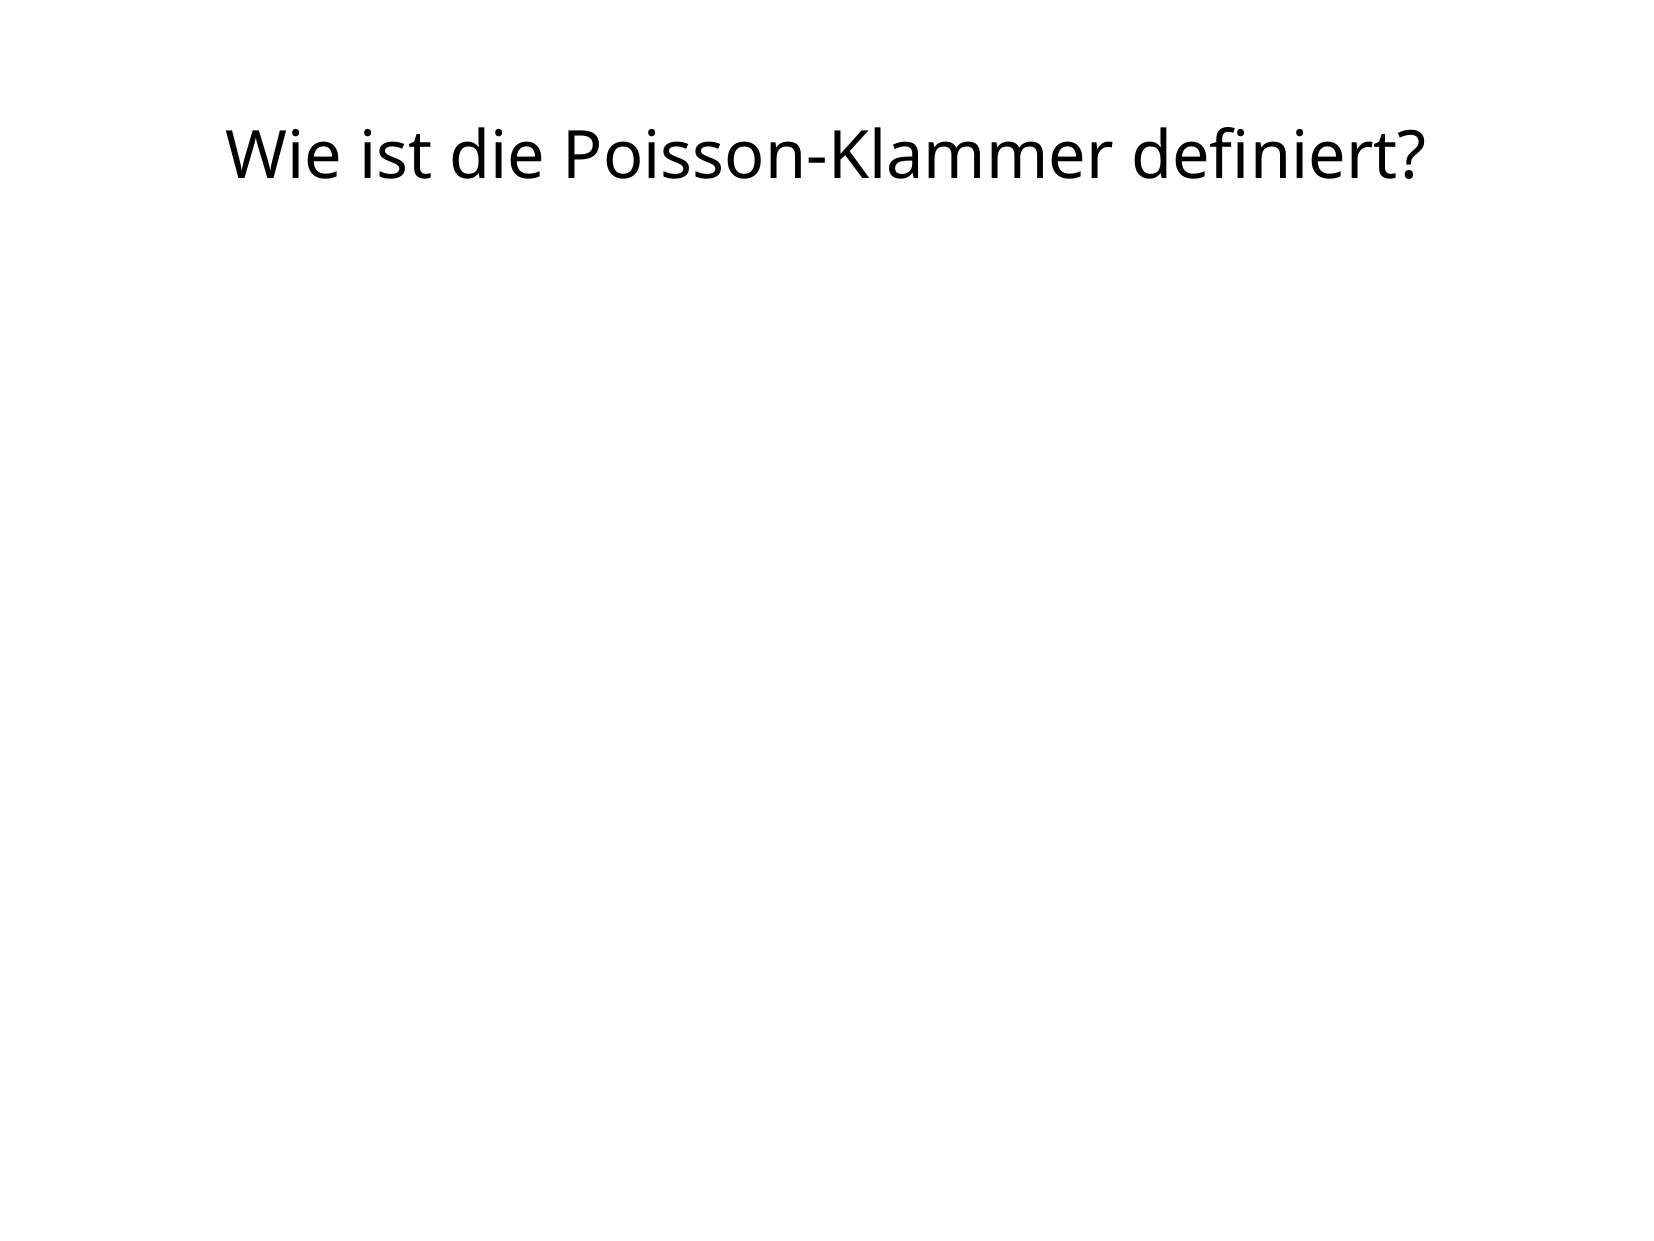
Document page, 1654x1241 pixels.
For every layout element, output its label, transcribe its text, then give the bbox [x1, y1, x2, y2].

title Wie ist die Poisson-Klammer definiert? [82, 49, 1571, 257]
